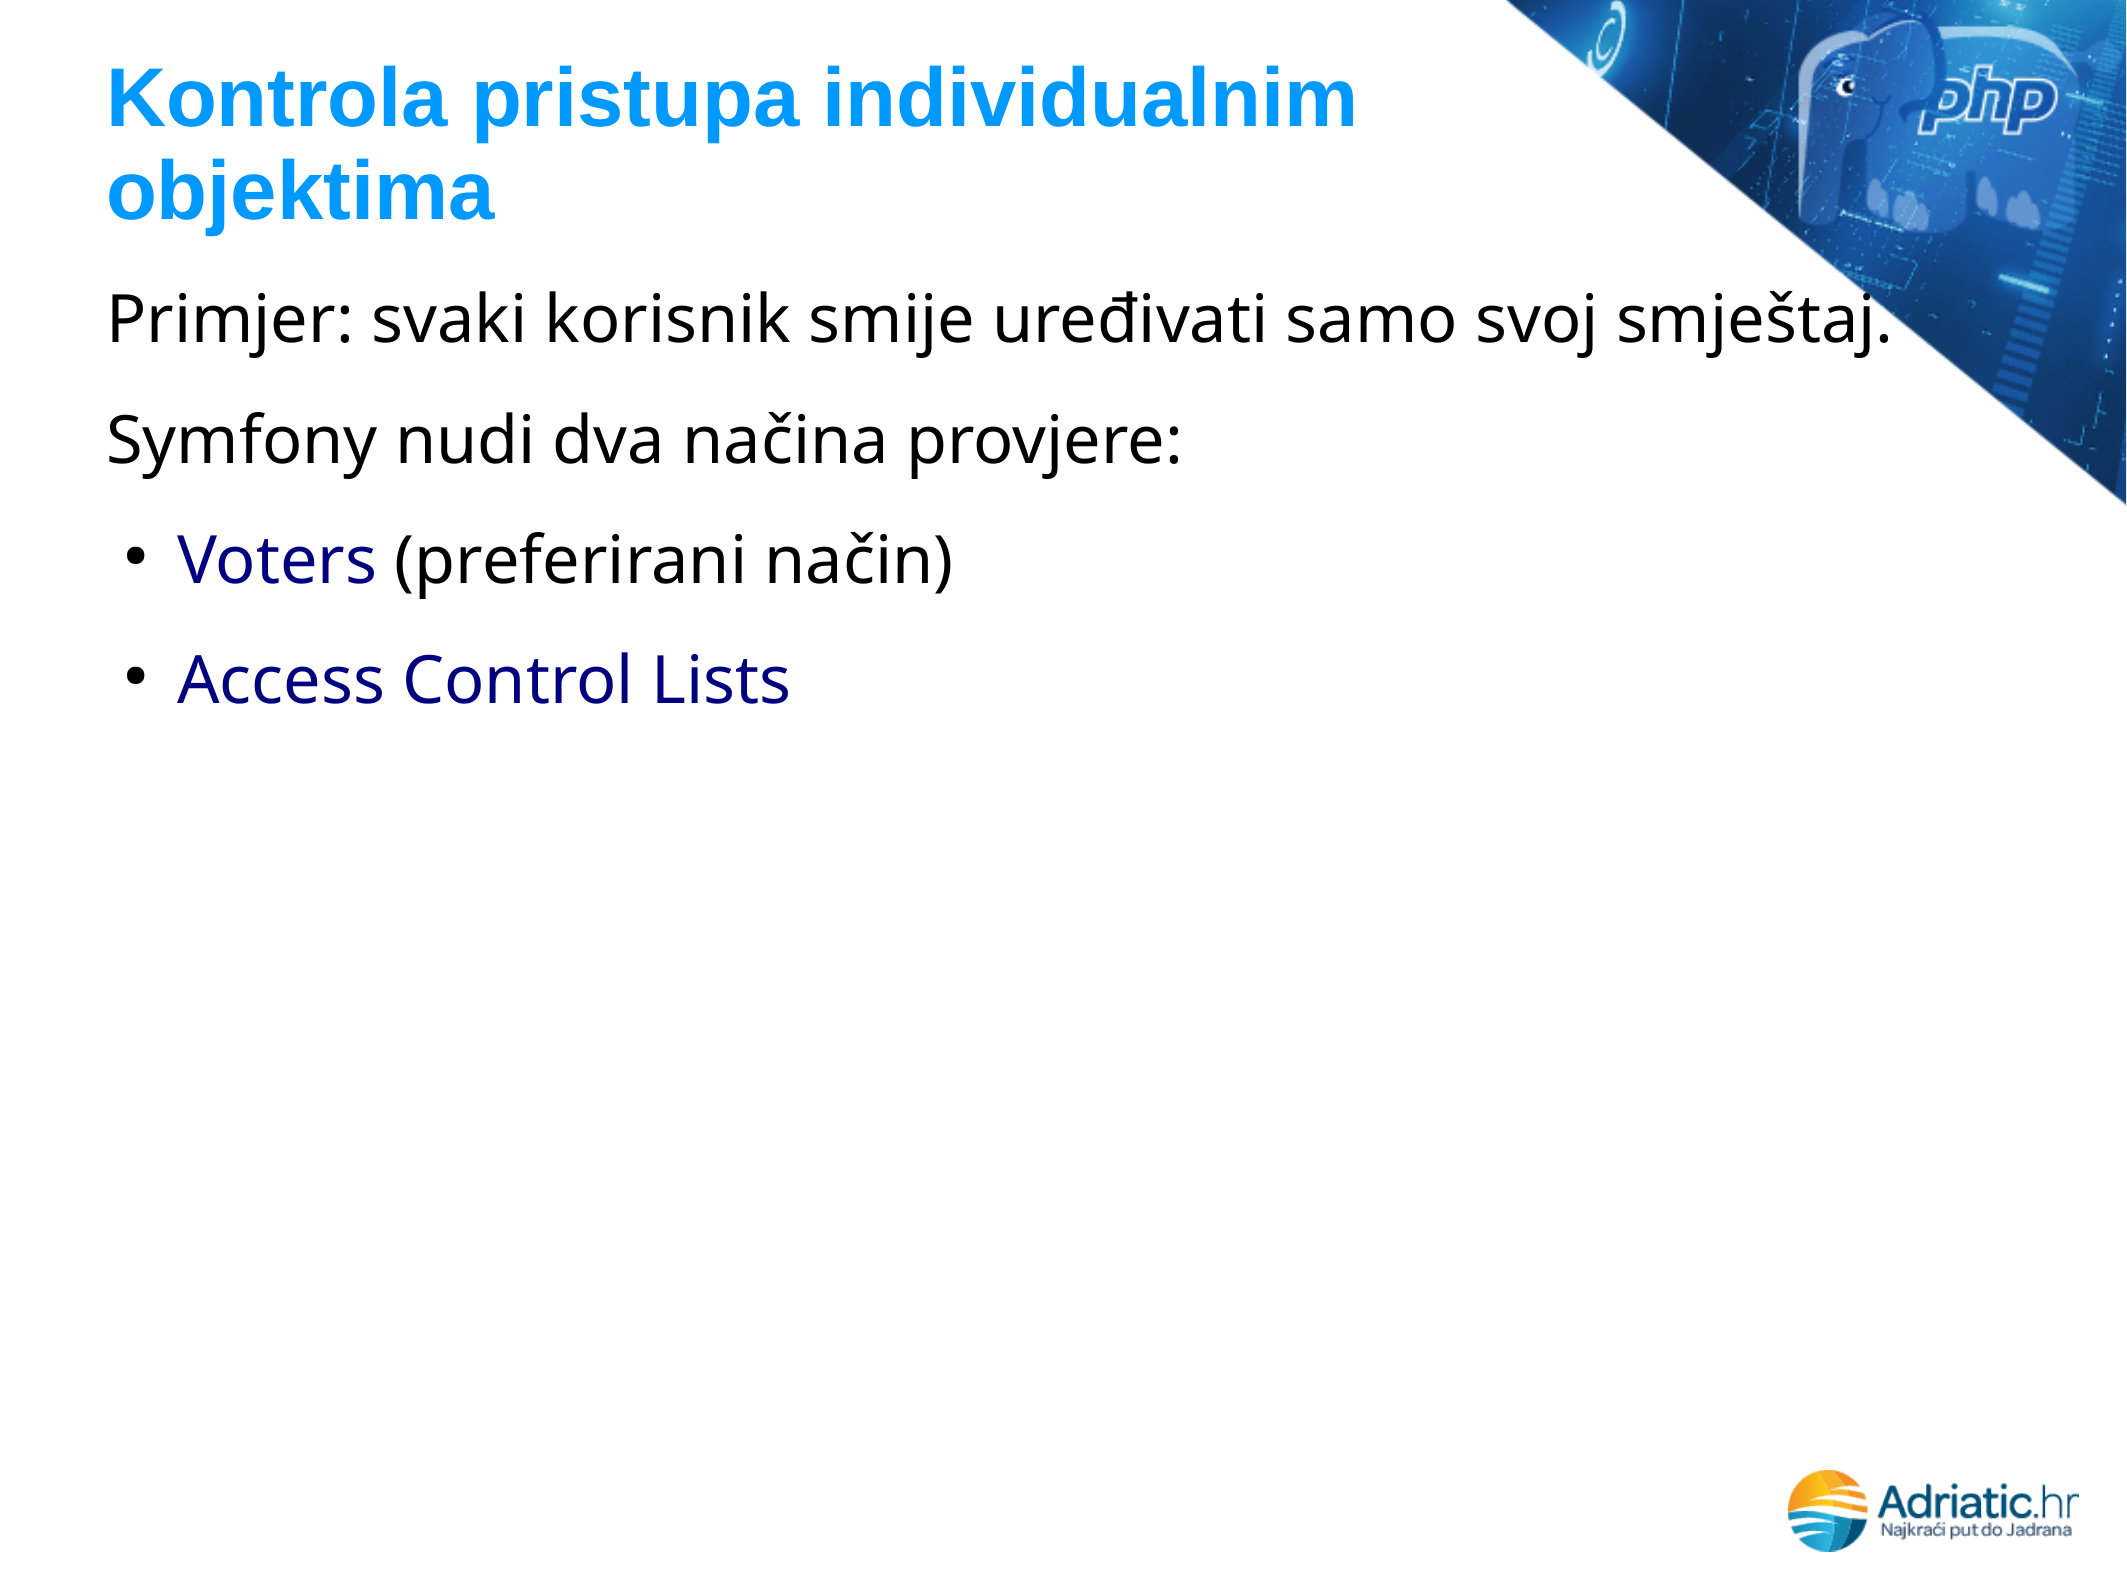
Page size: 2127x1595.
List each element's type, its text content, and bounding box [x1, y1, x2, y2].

title Kontrola pristupa individualnim objektima [106, 51, 1630, 238]
picture [1788, 1470, 2079, 1552]
picture [1505, 0, 2127, 625]
list Primjer: svaki korisnik smije uređivati samo svoj smještaj. Symfony nudi dva načina provjere: Voters (preferirani način) Access Control Lists [106, 271, 2020, 1453]
